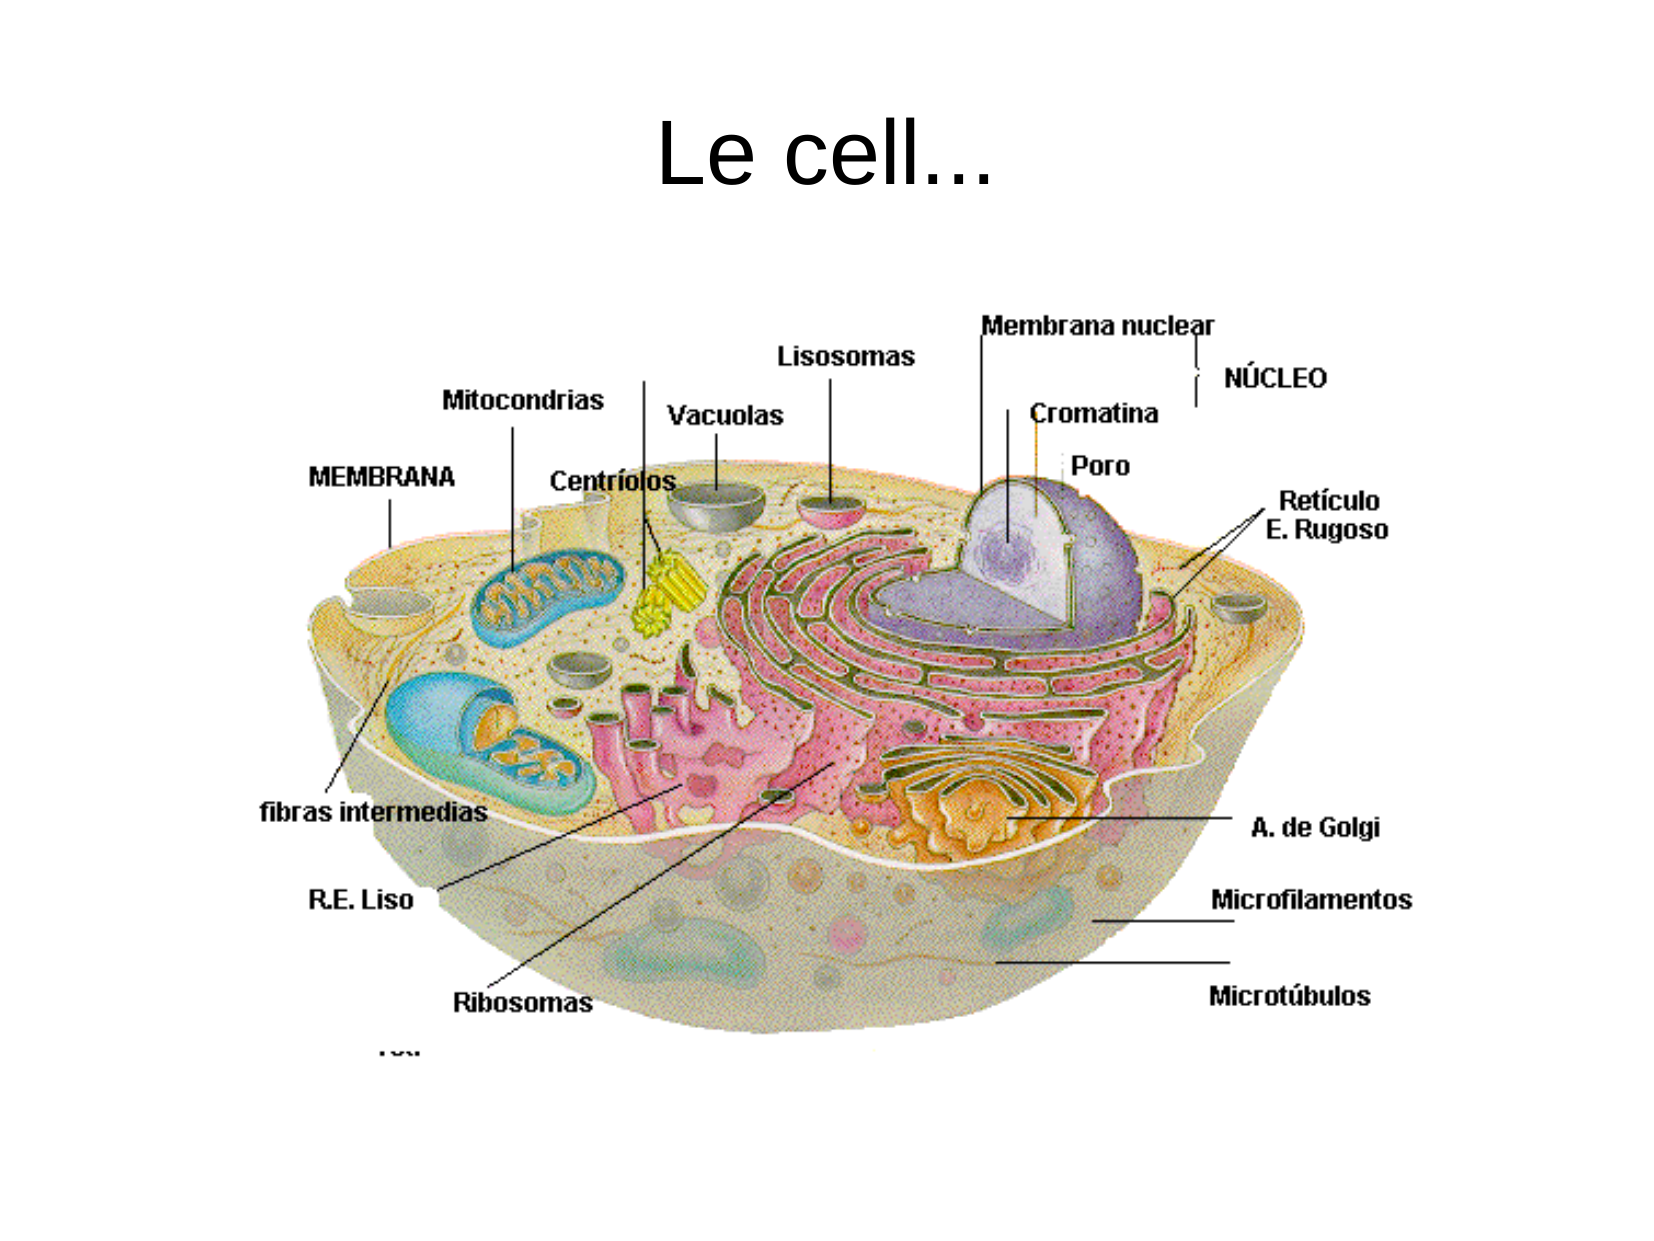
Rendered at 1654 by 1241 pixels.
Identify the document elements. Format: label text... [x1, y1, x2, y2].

title Le cell... [82, 49, 1571, 257]
picture [236, 283, 1452, 1063]
